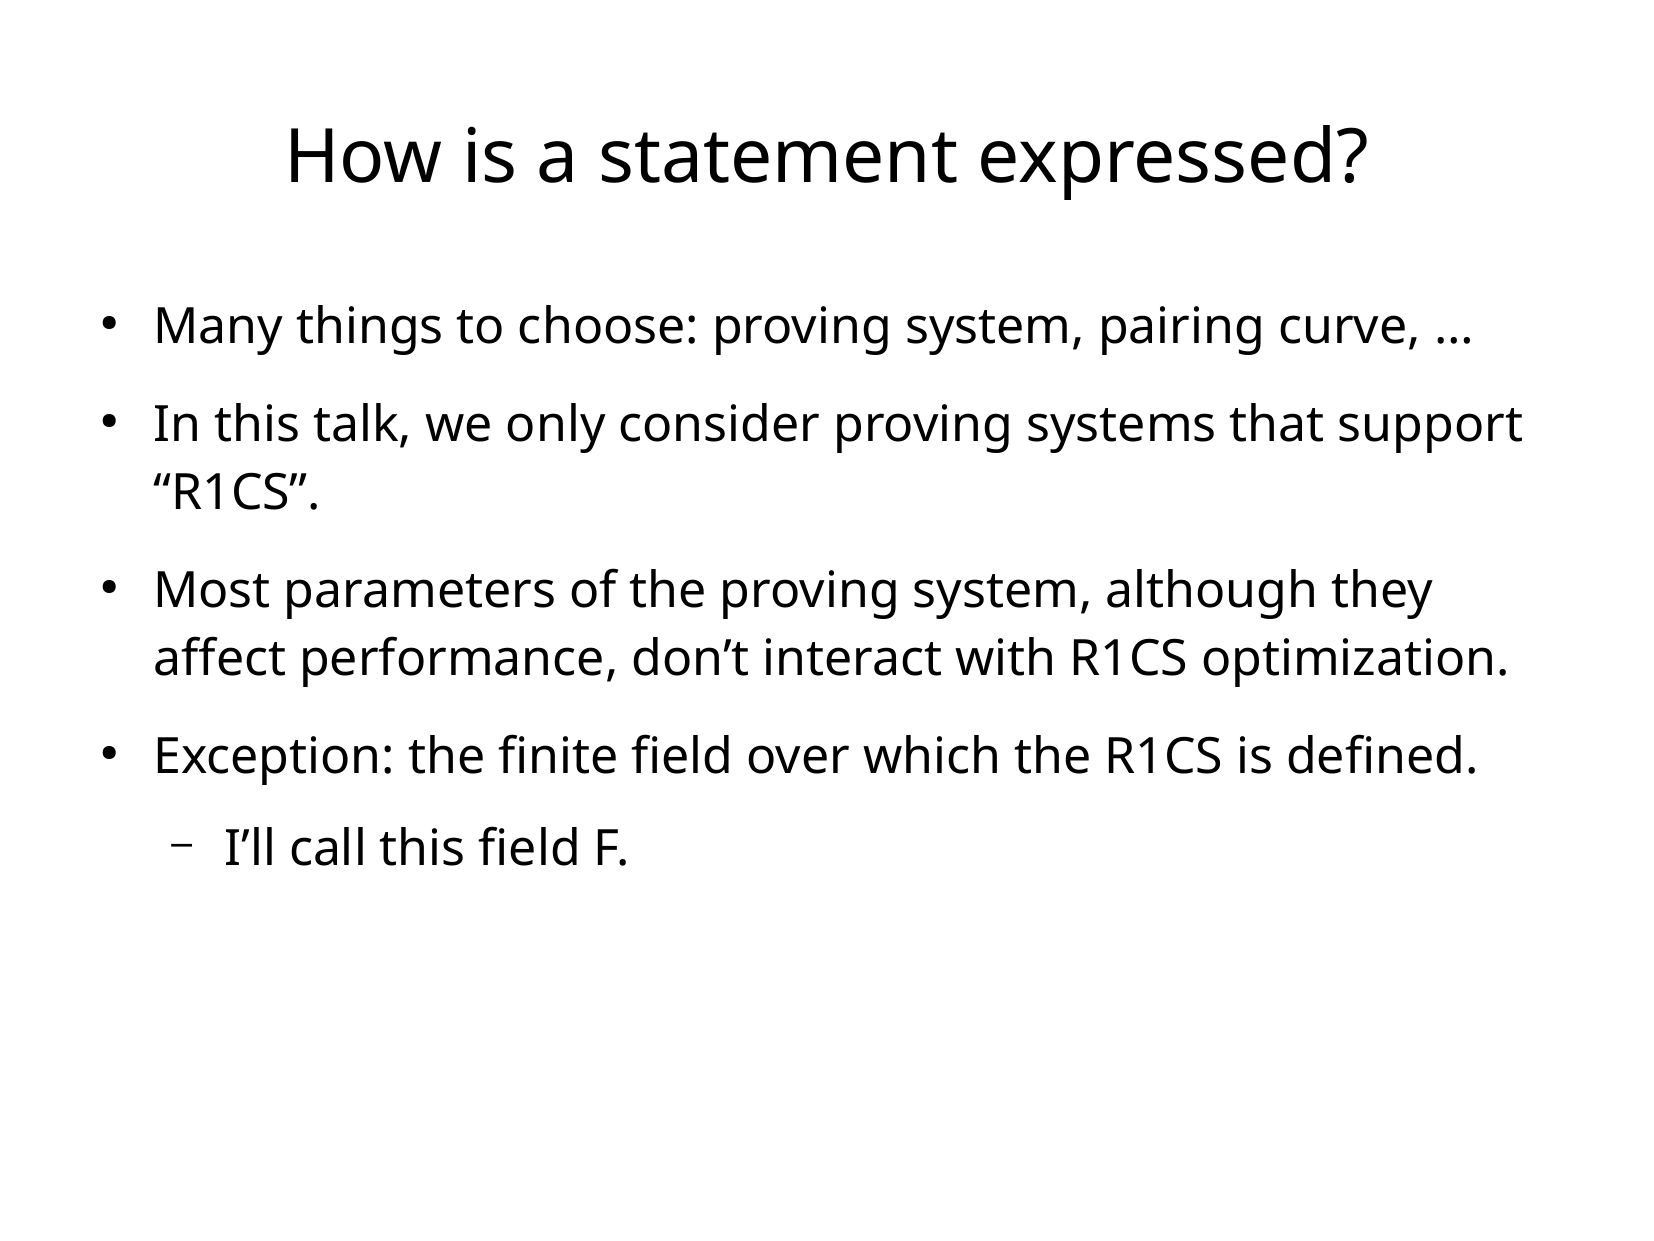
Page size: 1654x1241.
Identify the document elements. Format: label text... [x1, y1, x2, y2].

list Many things to choose: proving system, pairing curve, … In this talk, we only consider proving systems that support “R1CS”. Most parameters of the proving system, although they affect performance, don’t interact with R1CS optimization. Exception: the finite field over which the R1CS is defined. I’ll call this field F. [82, 290, 1571, 1010]
title How is a statement expressed? [82, 49, 1571, 257]
